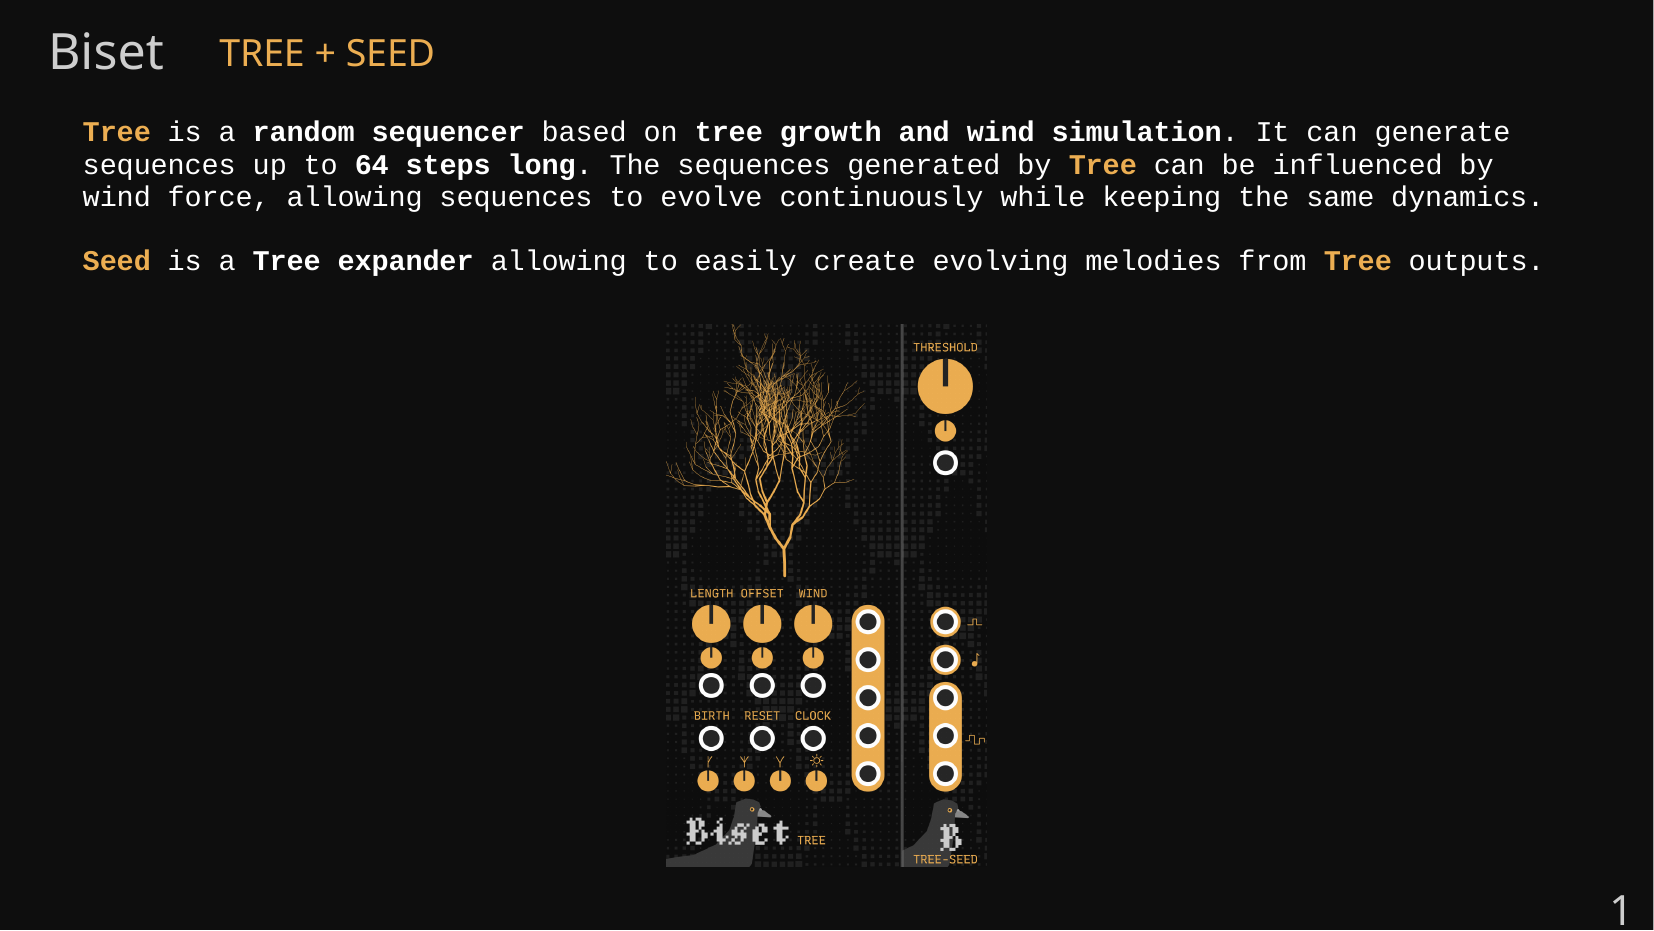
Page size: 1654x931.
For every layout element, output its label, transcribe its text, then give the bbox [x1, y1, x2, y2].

text_box 1 [1594, 873, 1654, 931]
title Biset [5, 23, 207, 77]
text_box TREE + SEED [204, 19, 455, 80]
picture [666, 324, 987, 867]
list Tree is a random sequencer based on tree growth and wind simulation. It can generate sequences up to 64 steps long. The sequences generated by Tree can be influenced by wind force, allowing sequences to evolve continuously while keeping the same dynamics. Seed is a Tree expander allowing to easily create evolving melodies from Tree outputs. [82, 118, 1571, 325]
